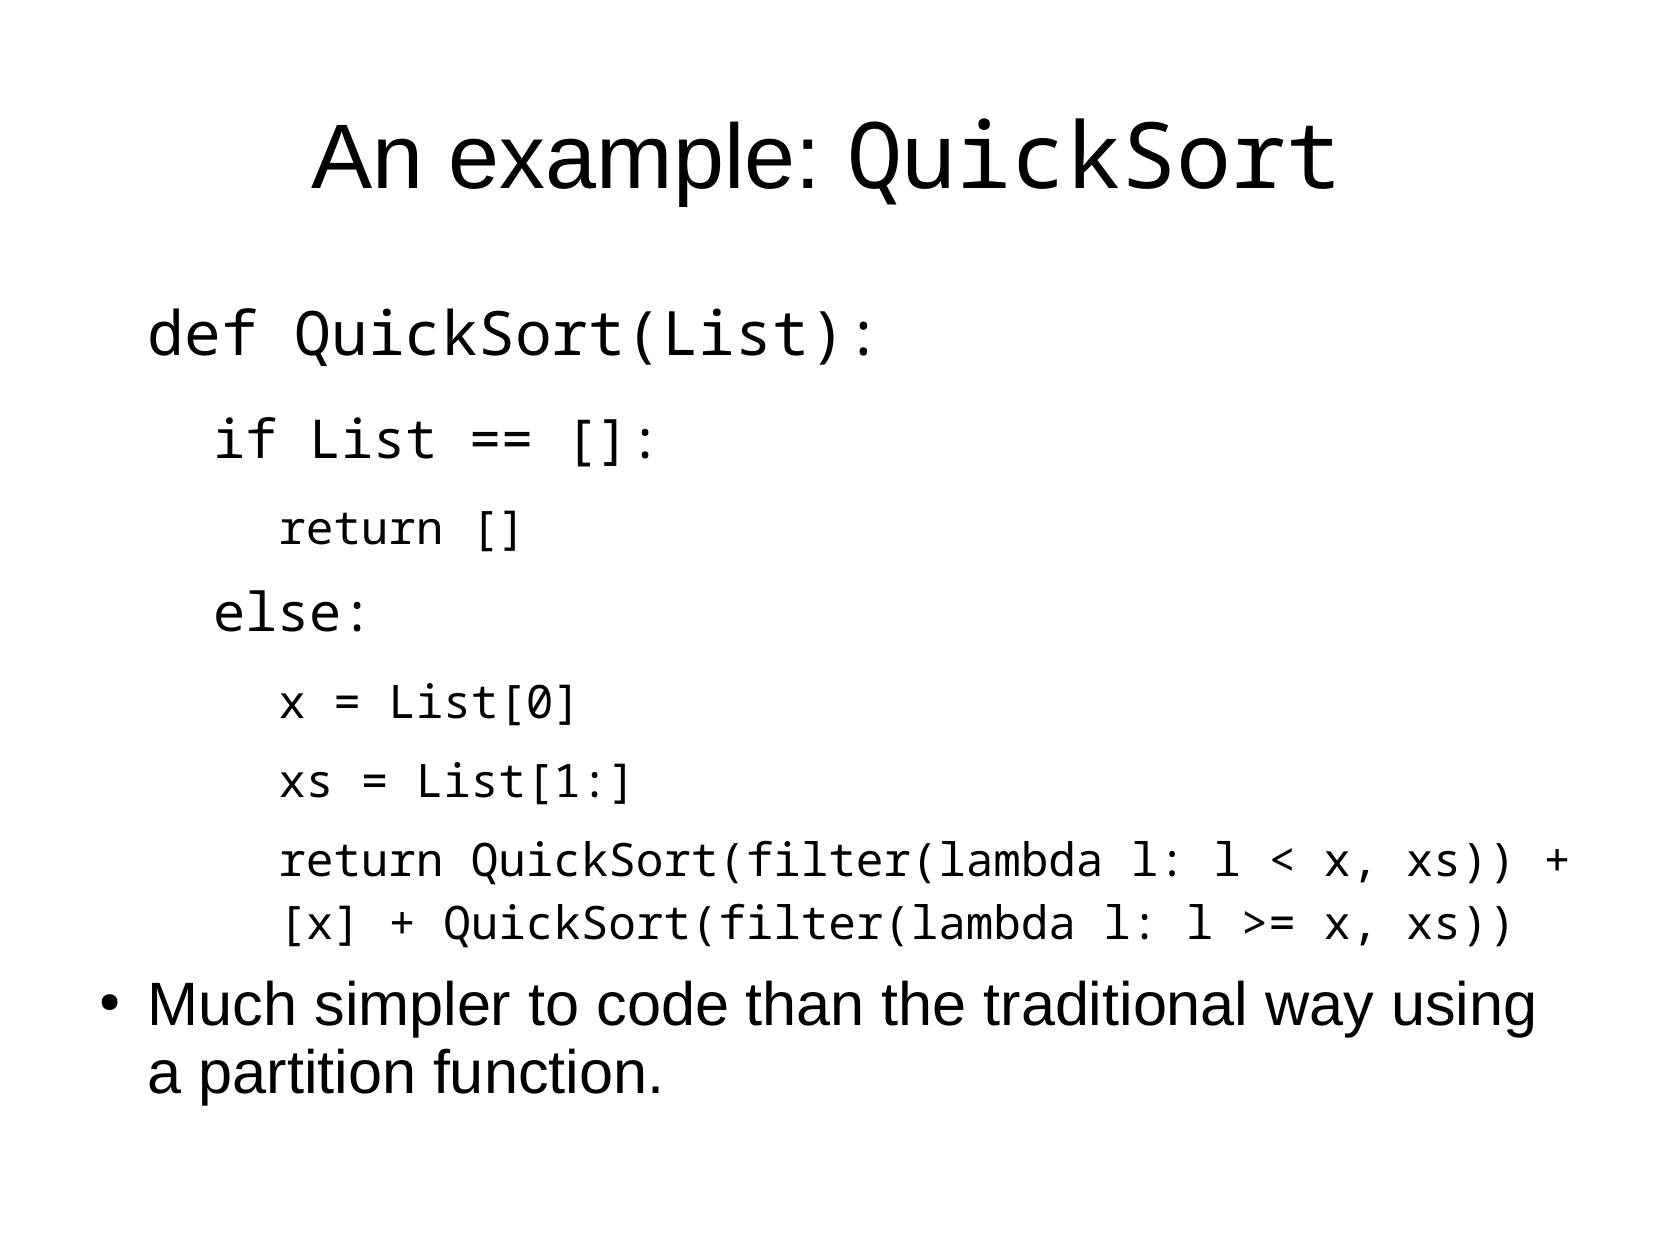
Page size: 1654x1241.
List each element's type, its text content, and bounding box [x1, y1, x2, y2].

list def QuickSort(List): if List == []: return [] else: x = List[0] xs = List[1:] return QuickSort(filter(lambda l: l < x, xs)) + [x] + QuickSort(filter(lambda l: l >= x, xs)) Much simpler to code than the traditional way using a partition function. [82, 290, 1571, 1109]
title An example: QuickSort [82, 56, 1571, 250]
